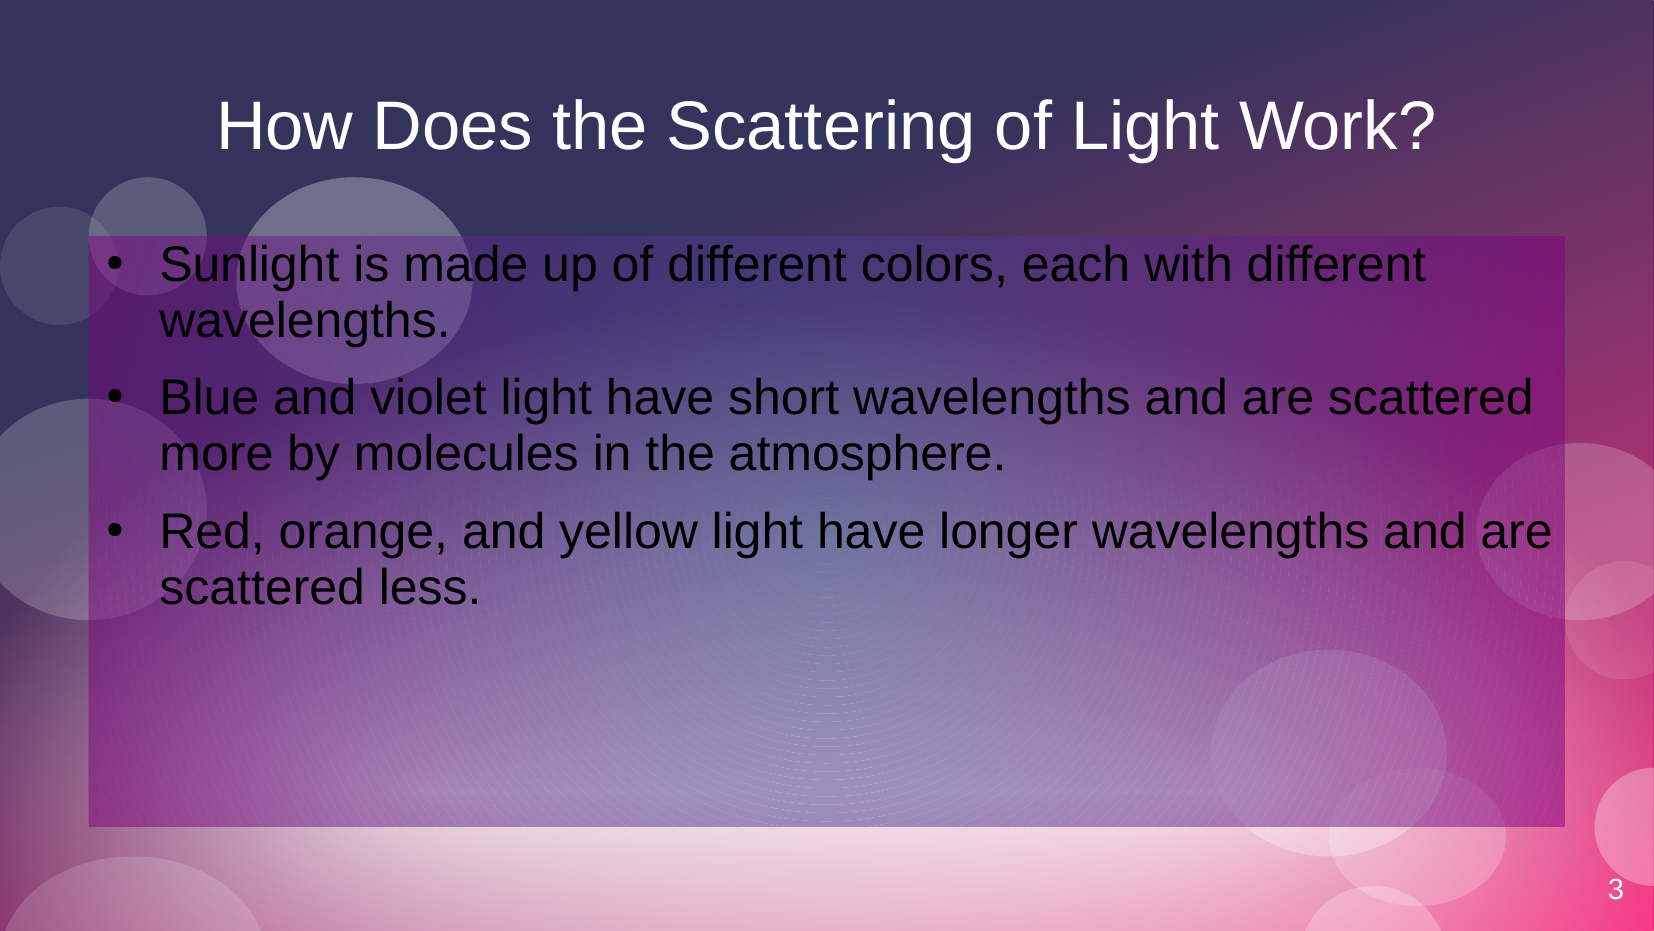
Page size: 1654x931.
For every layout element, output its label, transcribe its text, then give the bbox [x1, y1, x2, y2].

list Sunlight is made up of different colors, each with different wavelengths. Blue and violet light have short wavelengths and are scattered more by molecules in the atmosphere. Red, orange, and yellow light have longer wavelengths and are scattered less. [88, 236, 1565, 827]
title How Does the Scattering of Light Work? [88, 44, 1565, 207]
